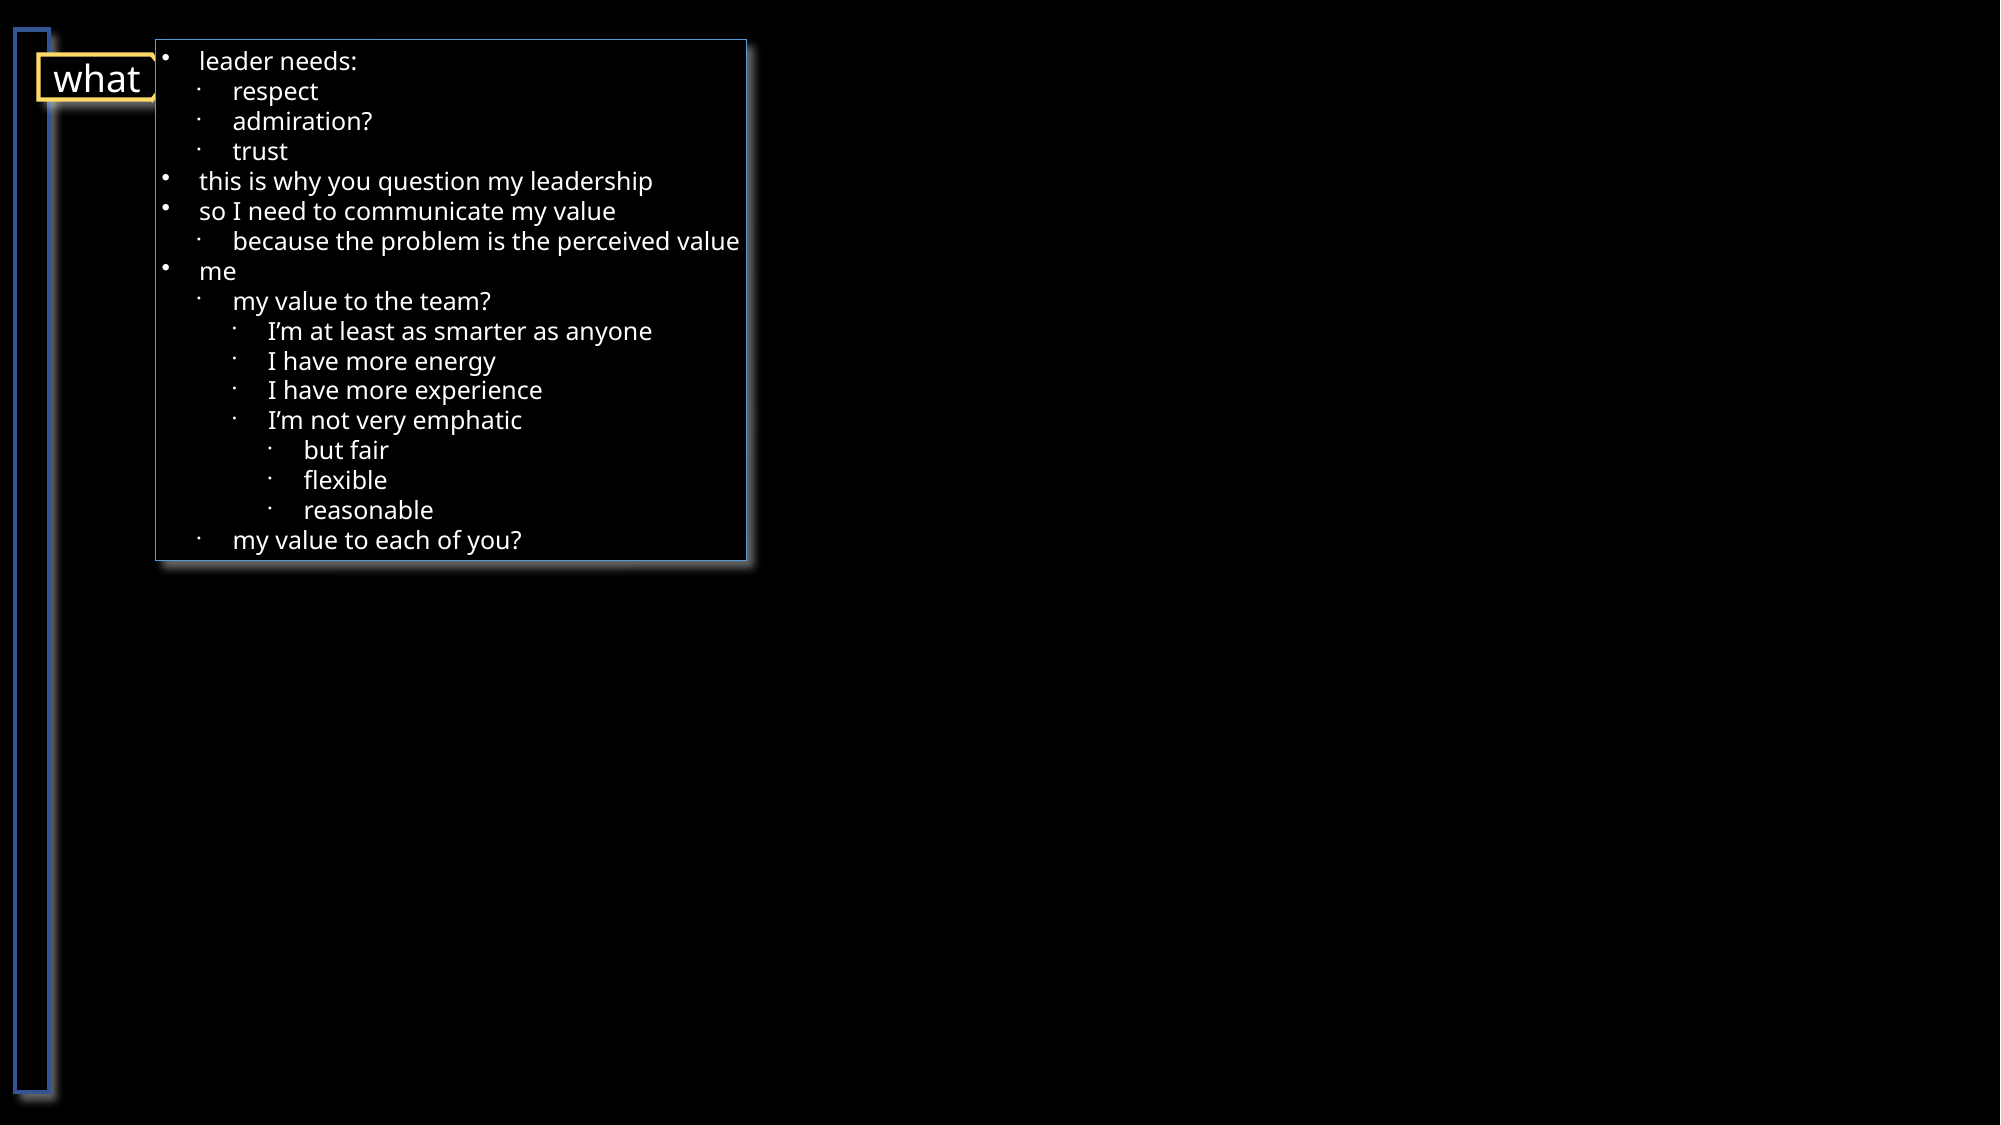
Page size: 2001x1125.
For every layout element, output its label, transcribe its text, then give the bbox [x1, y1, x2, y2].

text_box leader needs: respect admiration? trust this is why you question my leadership so I need to communicate my value because the problem is the perceived value me my value to the team? I’m at least as smarter as anyone I have more energy I have more experience I’m not very emphatic but fair flexible reasonable my value to each of you? [155, 39, 747, 561]
text_box [14, 29, 49, 1093]
text_box what [38, 54, 155, 100]
